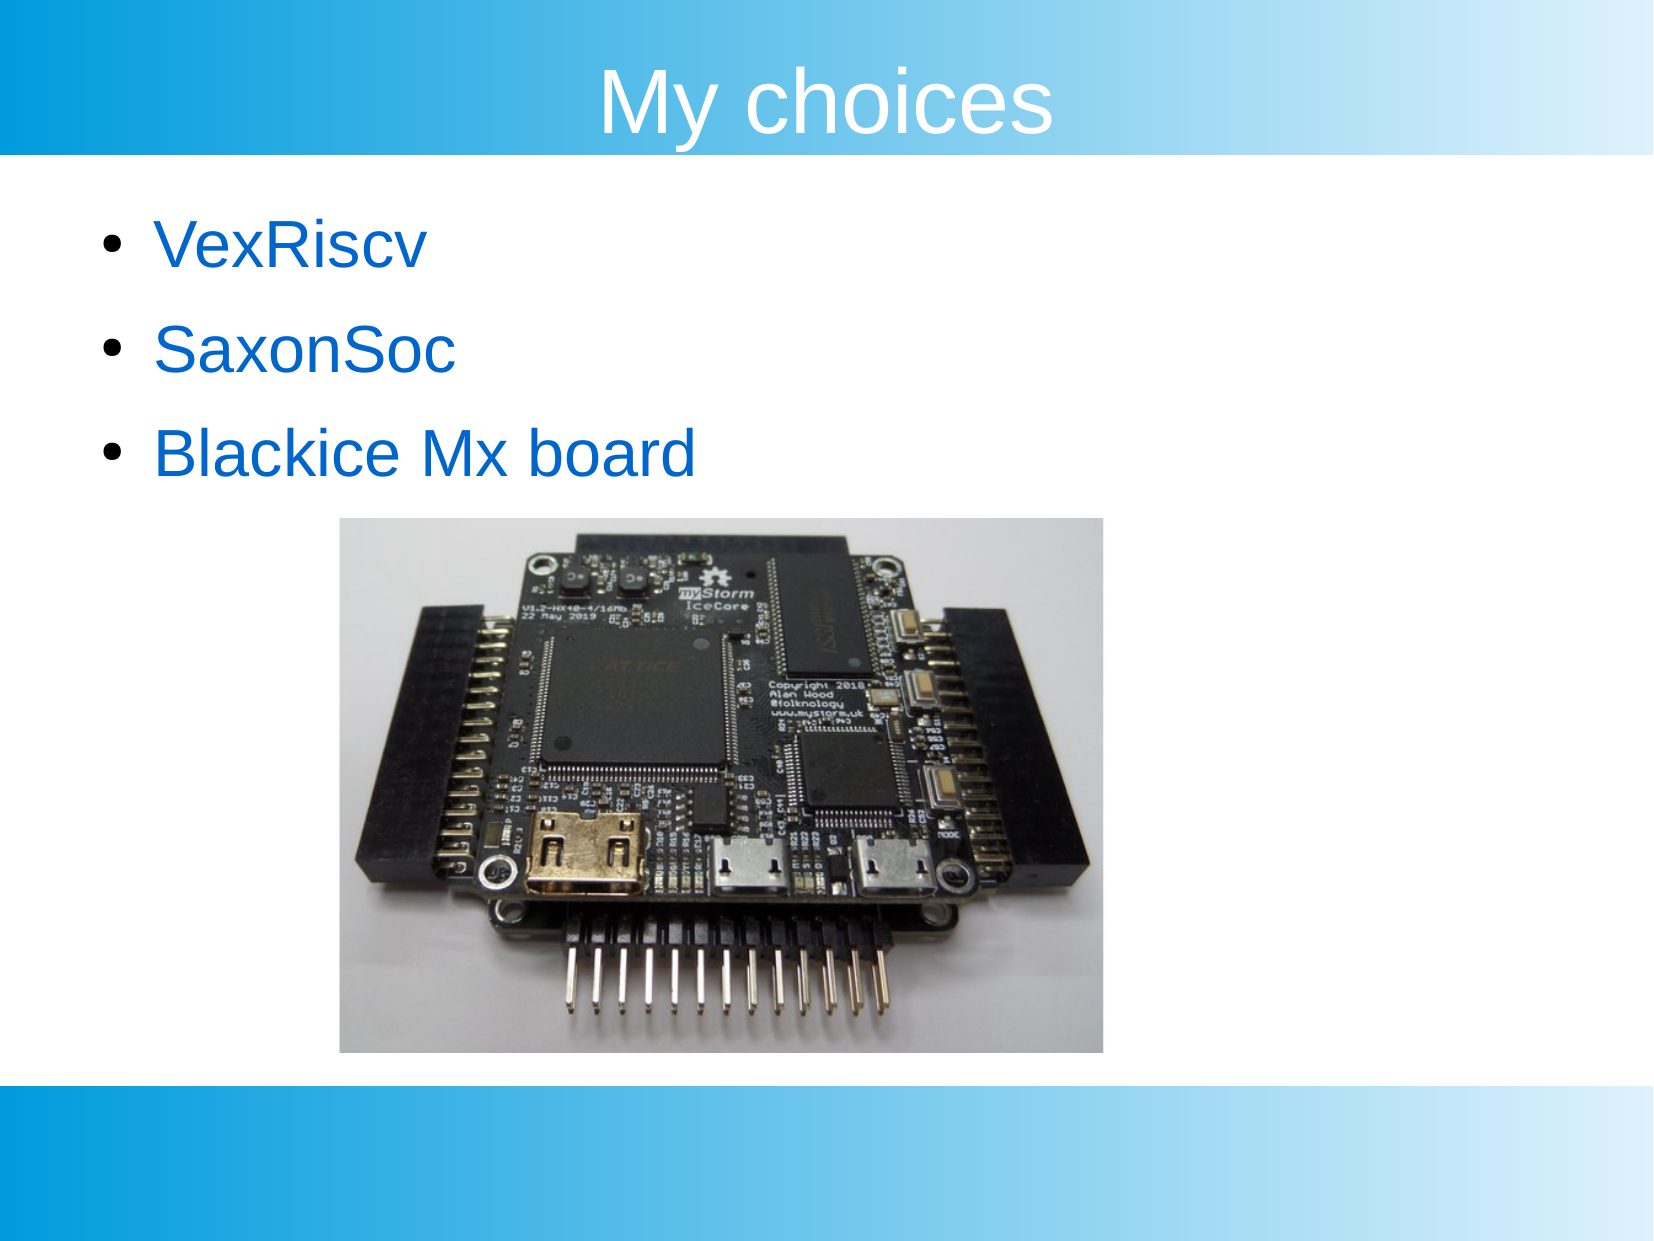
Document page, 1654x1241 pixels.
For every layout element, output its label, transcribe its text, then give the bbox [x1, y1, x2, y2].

picture [320, 518, 1123, 1053]
list VexRiscv SaxonSoc Blackice Mx board [82, 207, 1571, 497]
title My choices [82, 49, 1571, 155]
